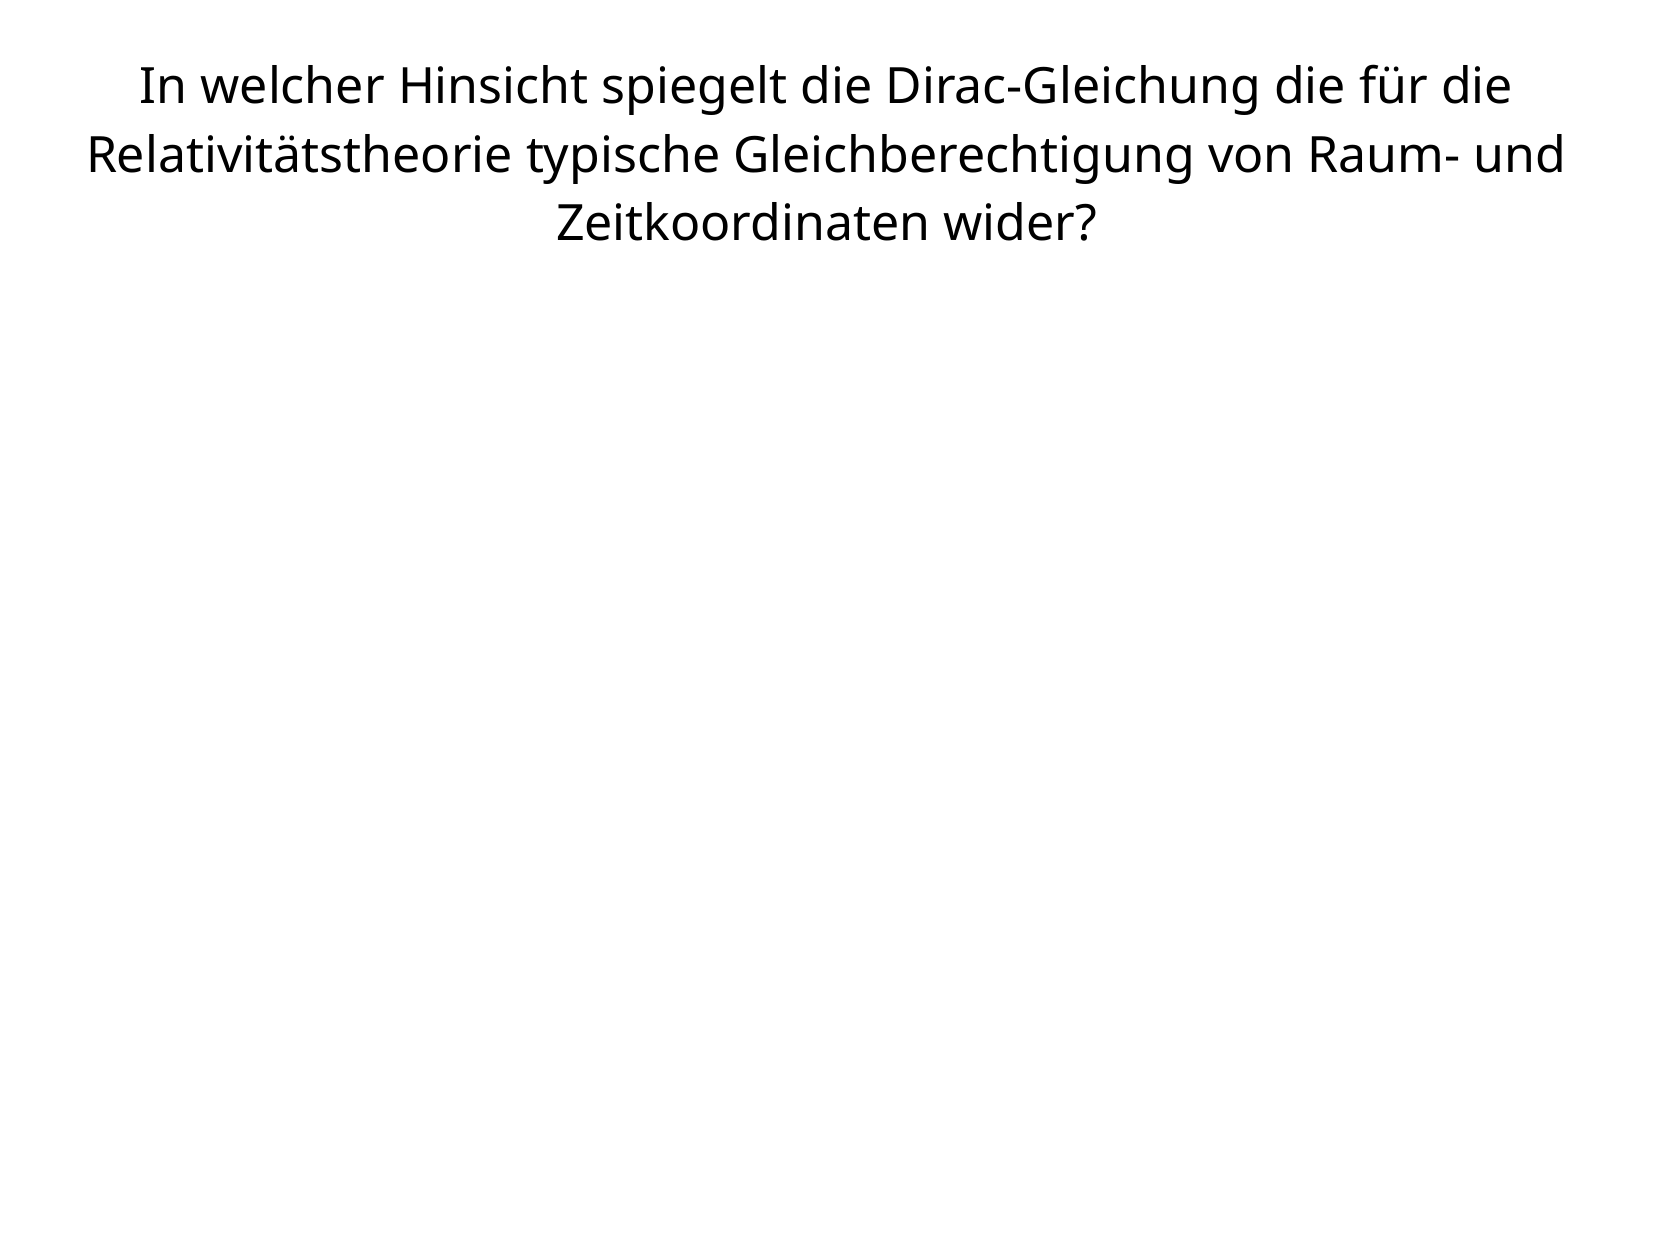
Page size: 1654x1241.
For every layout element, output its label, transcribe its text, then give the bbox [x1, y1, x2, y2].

title In welcher Hinsicht spiegelt die Dirac-Gleichung die für die Relativitätstheorie typische Gleichberechtigung von Raum- und Zeitkoordinaten wider? [82, 49, 1571, 257]
